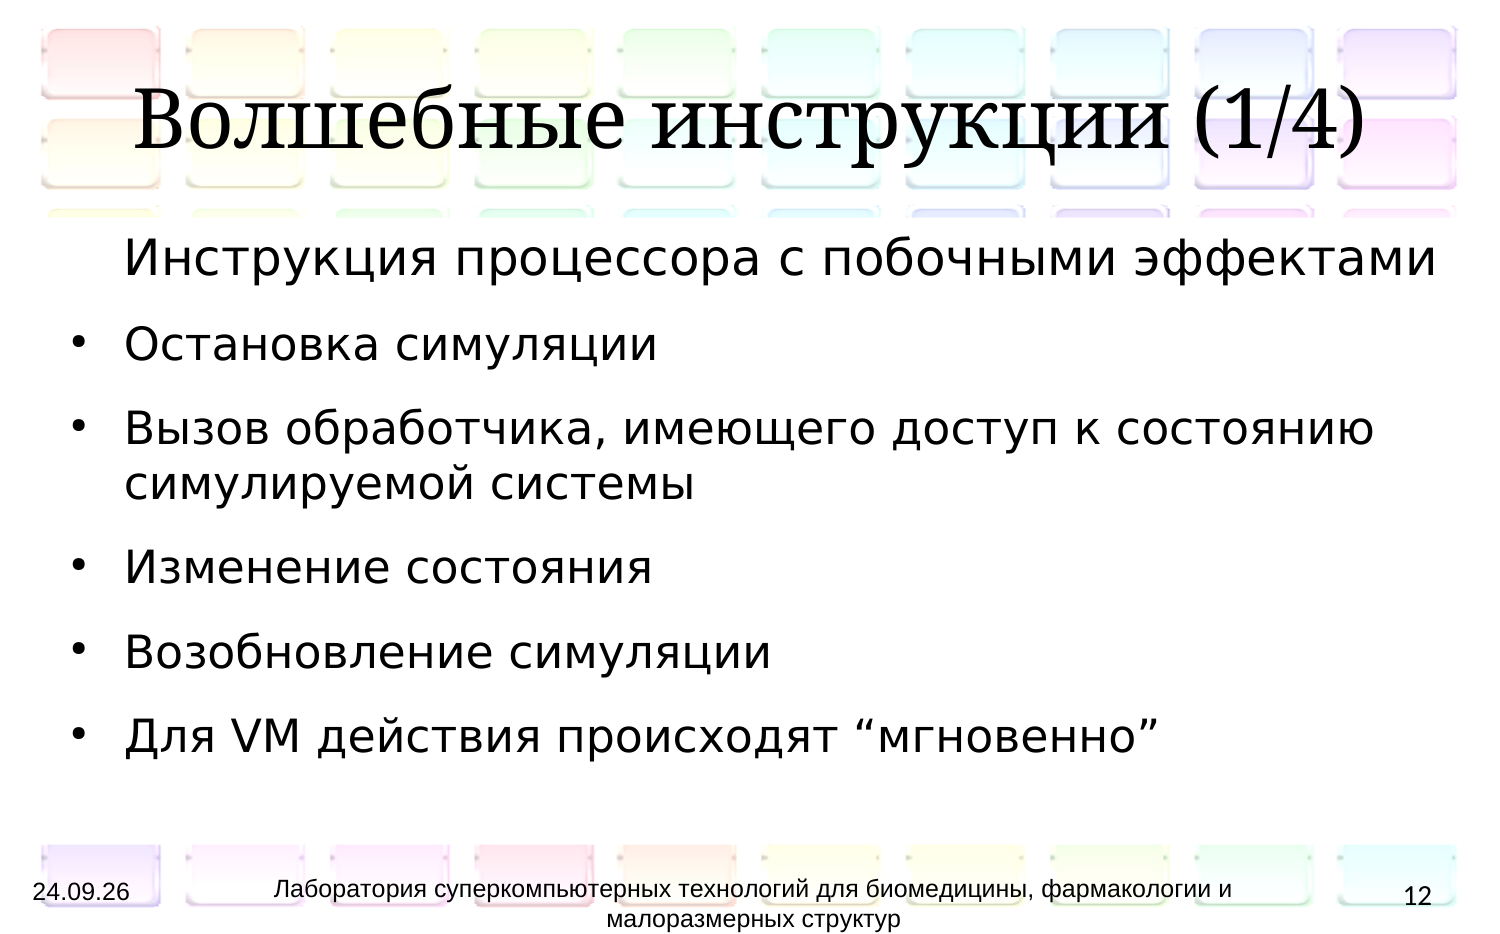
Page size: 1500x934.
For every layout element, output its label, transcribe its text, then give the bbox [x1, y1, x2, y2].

picture [0, 0, 1500, 934]
title Волшебные инструкции (1/4) [75, 37, 1426, 193]
list Инструкция процессора с побочными эффектами Остановка симуляции Вызов обработчика, имеющего доступ к состоянию симулируемой системы Изменение состояния Возобновление симуляции Для VM действия происходят “мгновенно” [37, 217, 1465, 845]
text_box Лаборатория суперкомпьютерных технологий для биомедицины, фармакологии и малоразмерных структур [171, 864, 1338, 915]
text_box 11.03.12 [17, 868, 184, 918]
text_box <номер> [1387, 868, 1473, 918]
